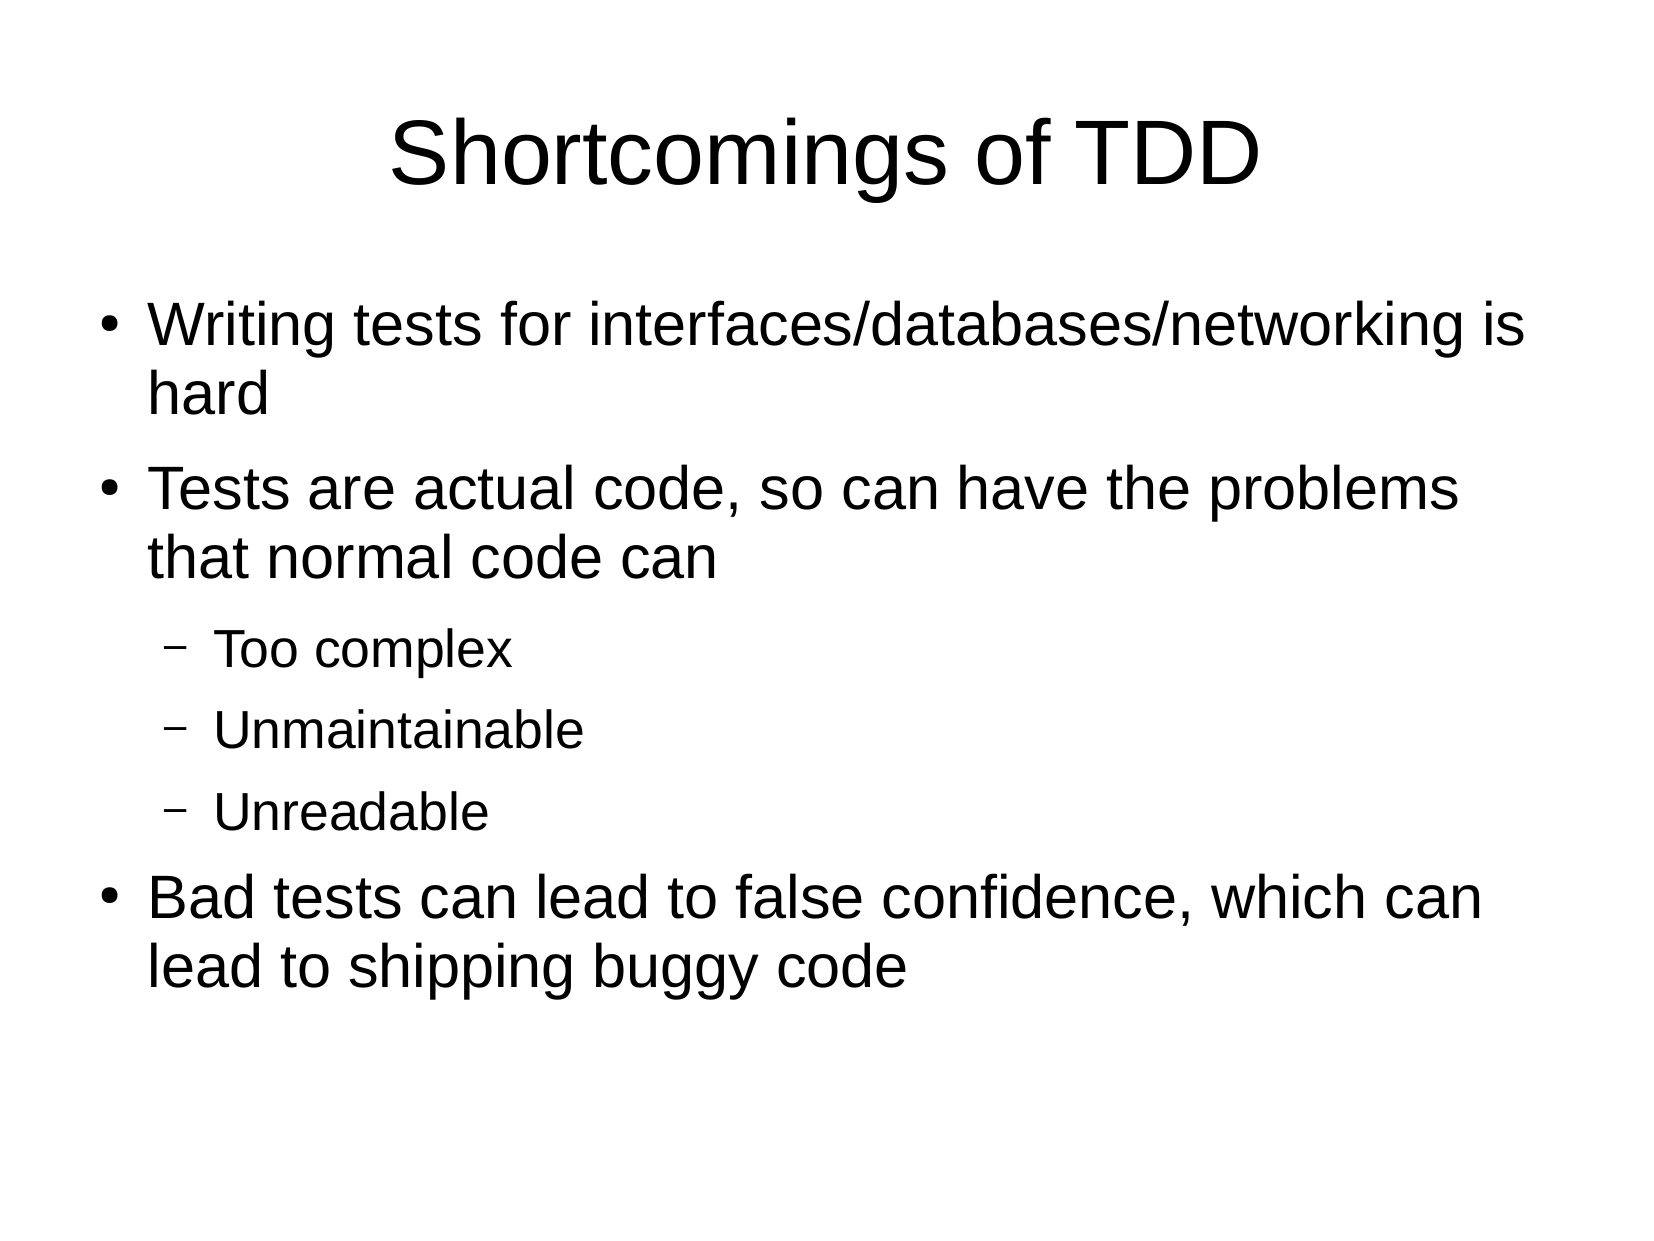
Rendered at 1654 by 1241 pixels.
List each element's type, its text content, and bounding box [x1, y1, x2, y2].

title Shortcomings of TDD [82, 49, 1571, 257]
list Writing tests for interfaces/databases/networking is hard Tests are actual code, so can have the problems that normal code can Too complex Unmaintainable Unreadable Bad tests can lead to false confidence, which can lead to shipping buggy code [82, 290, 1571, 1010]
